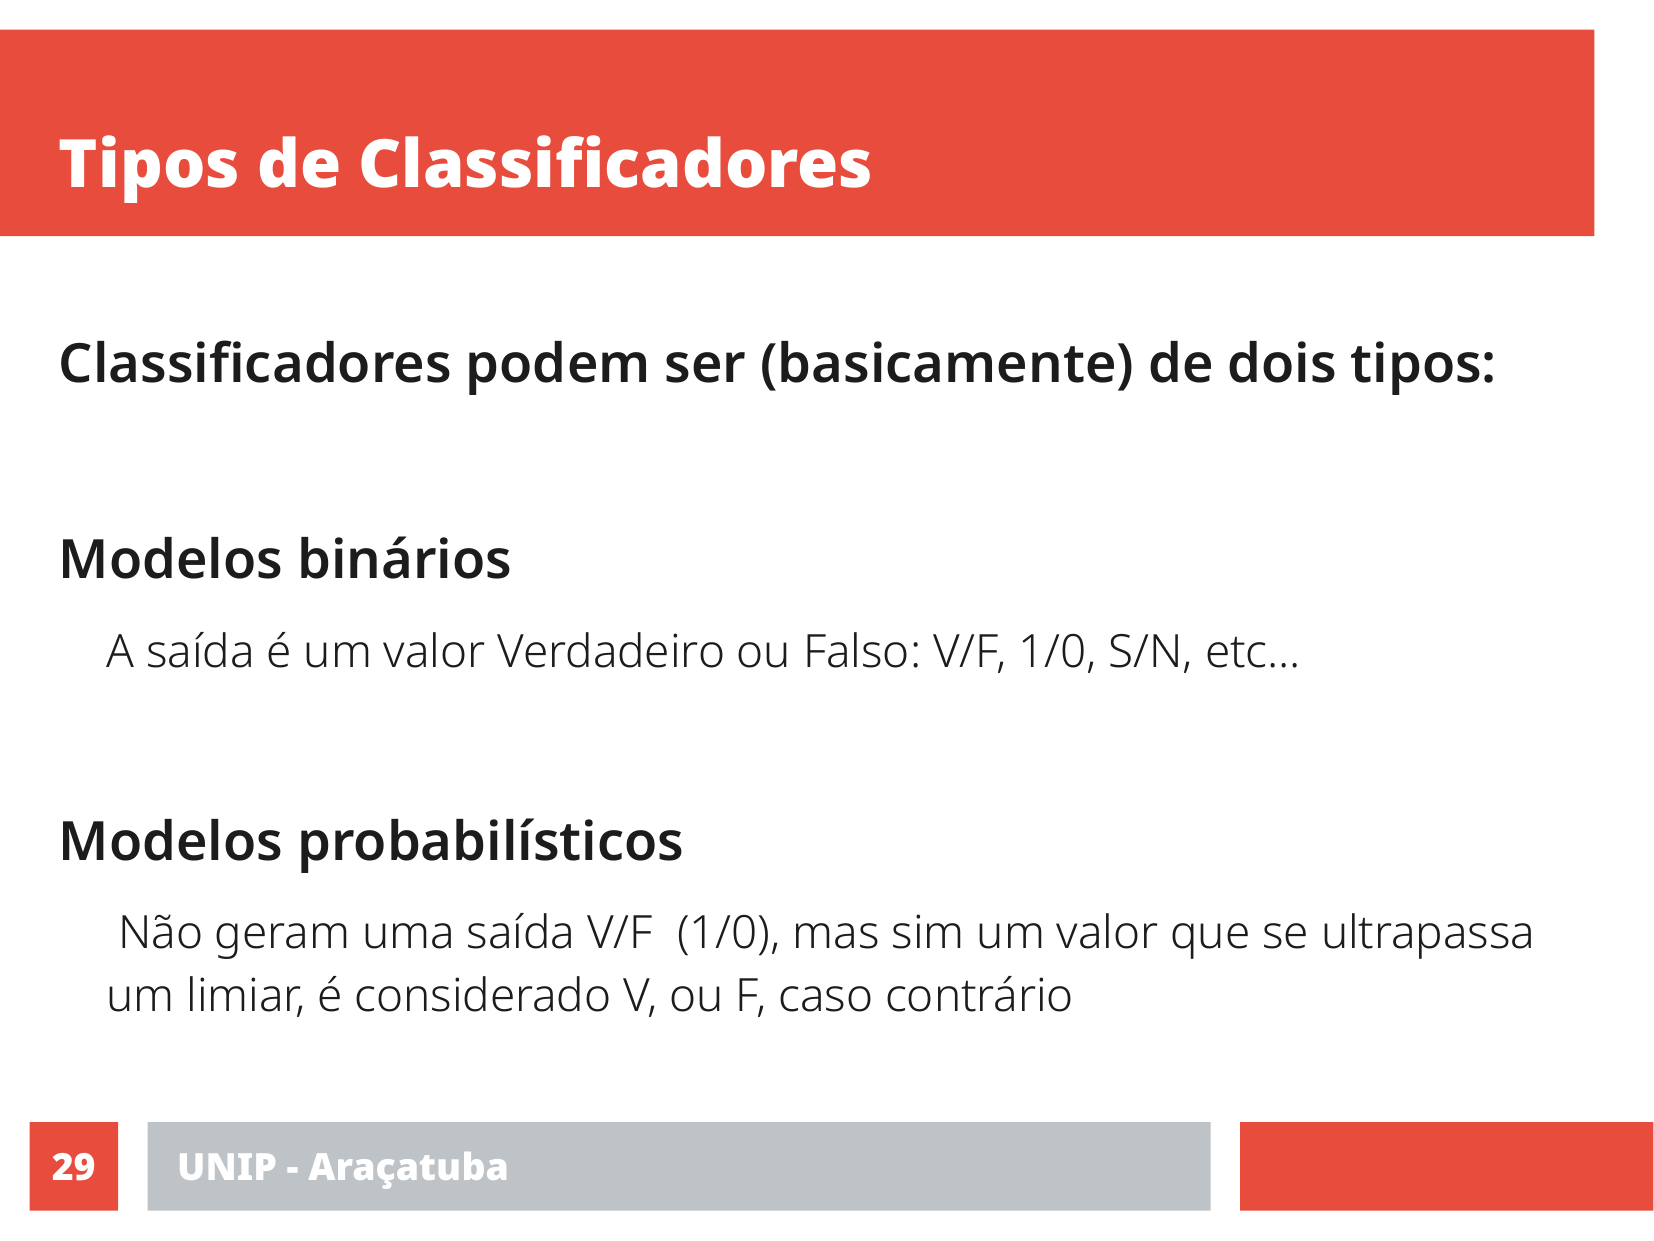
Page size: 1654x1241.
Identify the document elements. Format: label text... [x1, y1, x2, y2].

title Tipos de Classificadores [59, 59, 1595, 207]
list Classificadores podem ser (basicamente) de dois tipos: Modelos binários A saída é um valor Verdadeiro ou Falso: V/F, 1/0, S/N, etc... Modelos probabilísticos Não geram uma saída V/F (1/0), mas sim um valor que se ultrapassa um limiar, é considerado V, ou F, caso contrário [59, 324, 1565, 1093]
